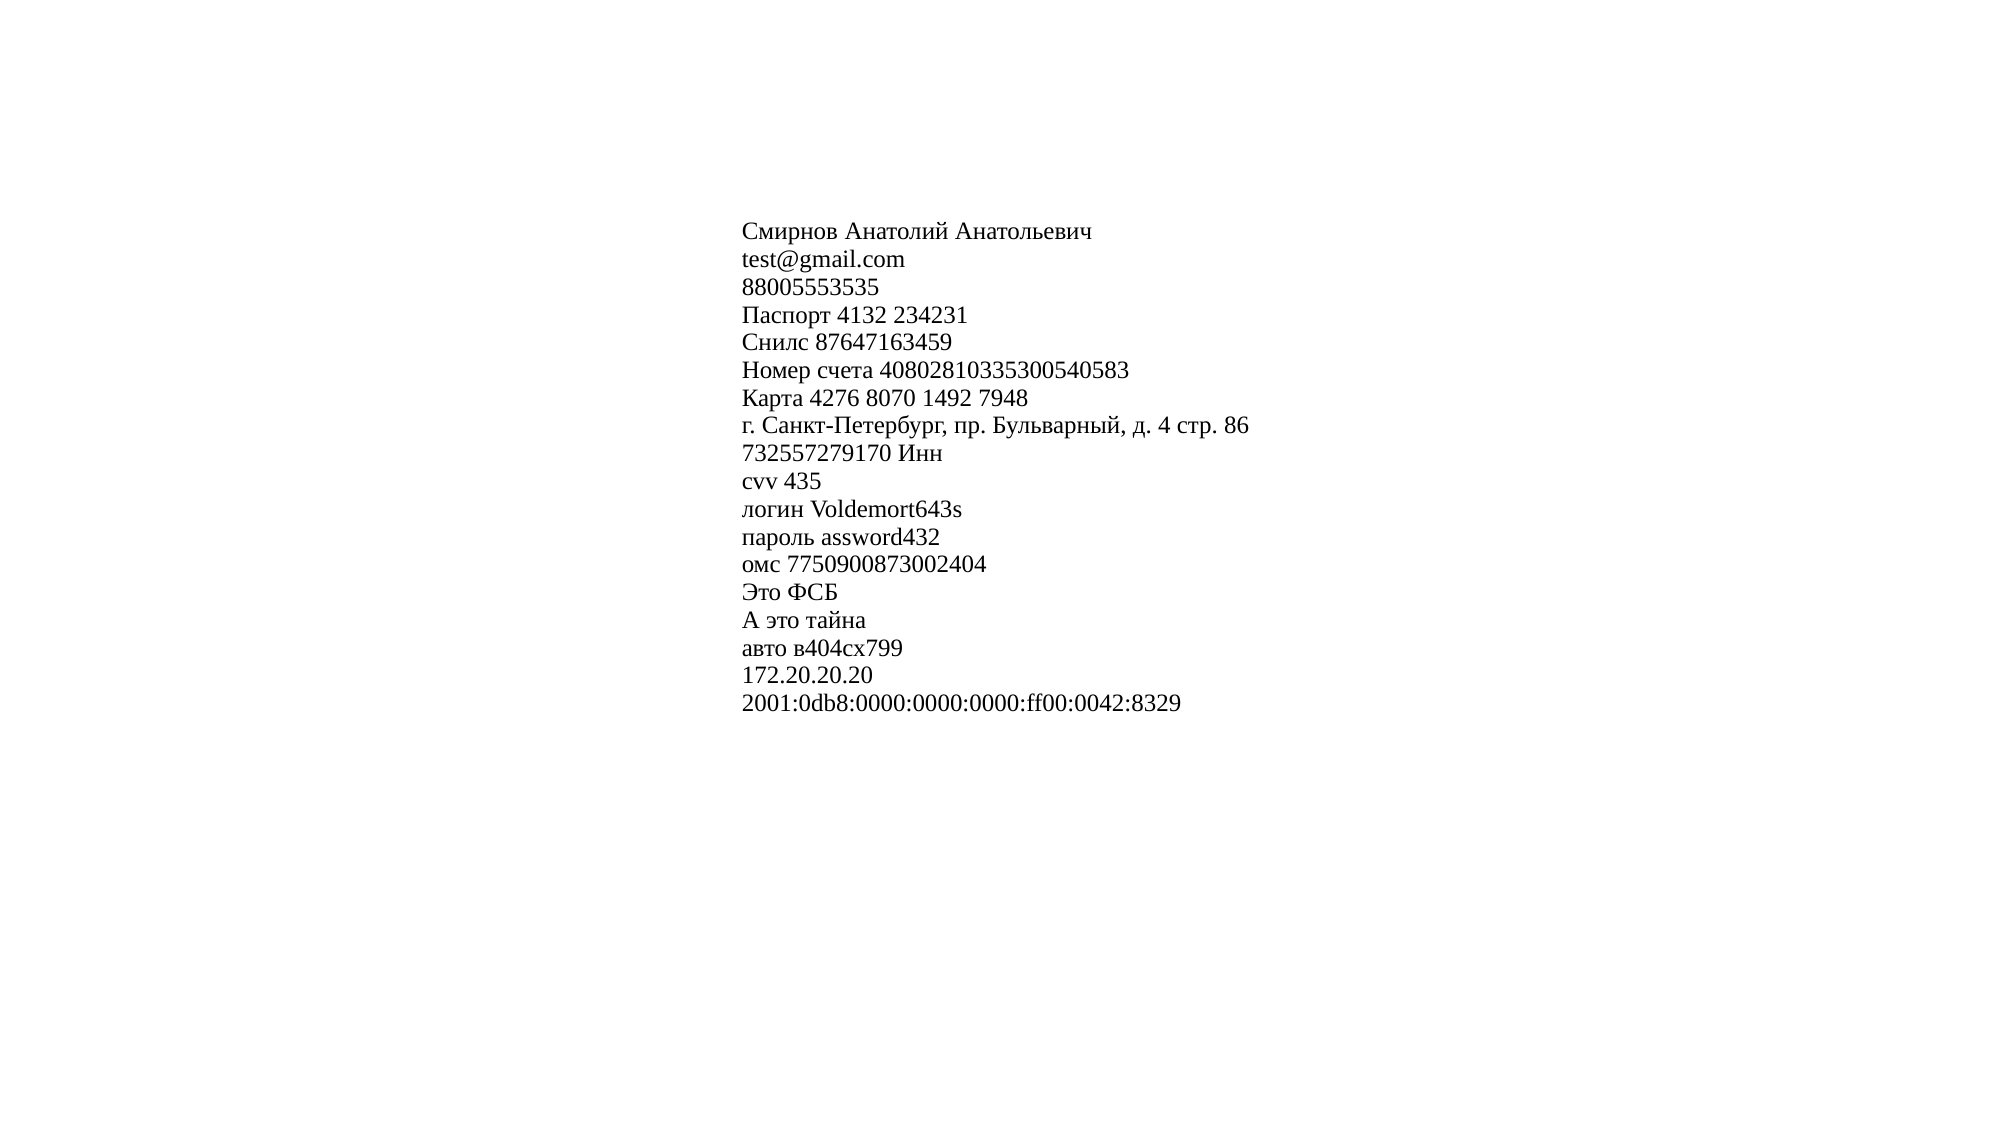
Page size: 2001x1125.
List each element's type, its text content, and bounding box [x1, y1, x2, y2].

text_box Смирнов Анатолий Анатольевич test@gmail.com 88005553535 Паспорт 4132 234231 Снилс 87647163459 Номер счета 40802810335300540583 Карта 4276 8070 1492 7948 г. Санкт-Петербург, пр. Бульварный, д. 4 стр. 86 732557279170 Инн cvv 435 логин Voldemort643s пароль assword432 омс 7750900873002404 Это ФСБ А это тайна авто в404сх799 172.20.20.20 2001:0db8:0000:0000:0000:ff00:0042:8329 [726, 210, 1274, 865]
